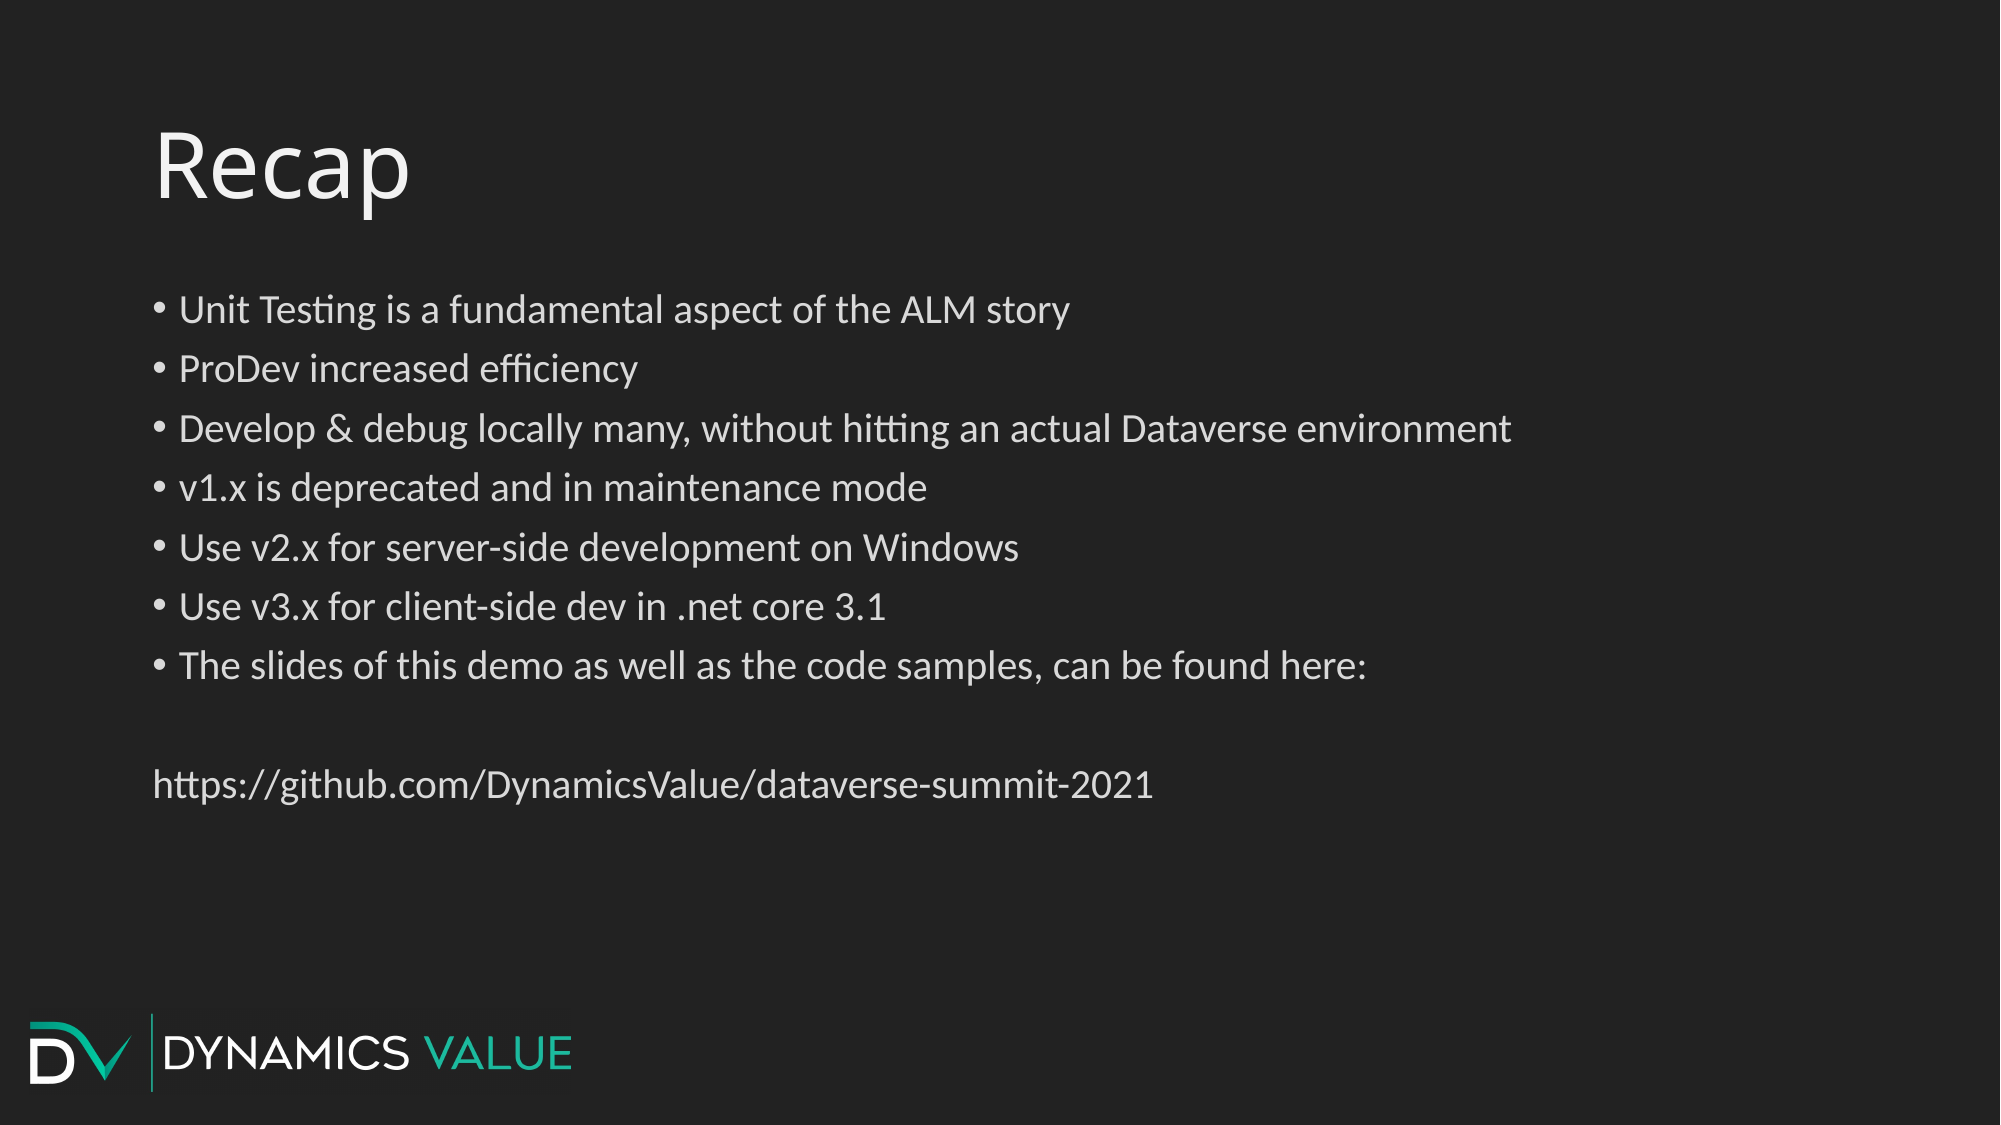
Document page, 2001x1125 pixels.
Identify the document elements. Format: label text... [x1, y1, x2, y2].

picture [29, 1008, 571, 1095]
text_box Unit Testing is a fundamental aspect of the ALM story ProDev increased efficiency Develop & debug locally many, without hitting an actual Dataverse environment v1.x is deprecated and in maintenance mode Use v2.x for server-side development on Windows Use v3.x for client-side dev in .net core 3.1 The slides of this demo as well as the code samples, can be found here: https://github.com/DynamicsValue/dataverse-summit-2021 [137, 280, 1961, 815]
text_box Recap [137, 59, 1863, 277]
